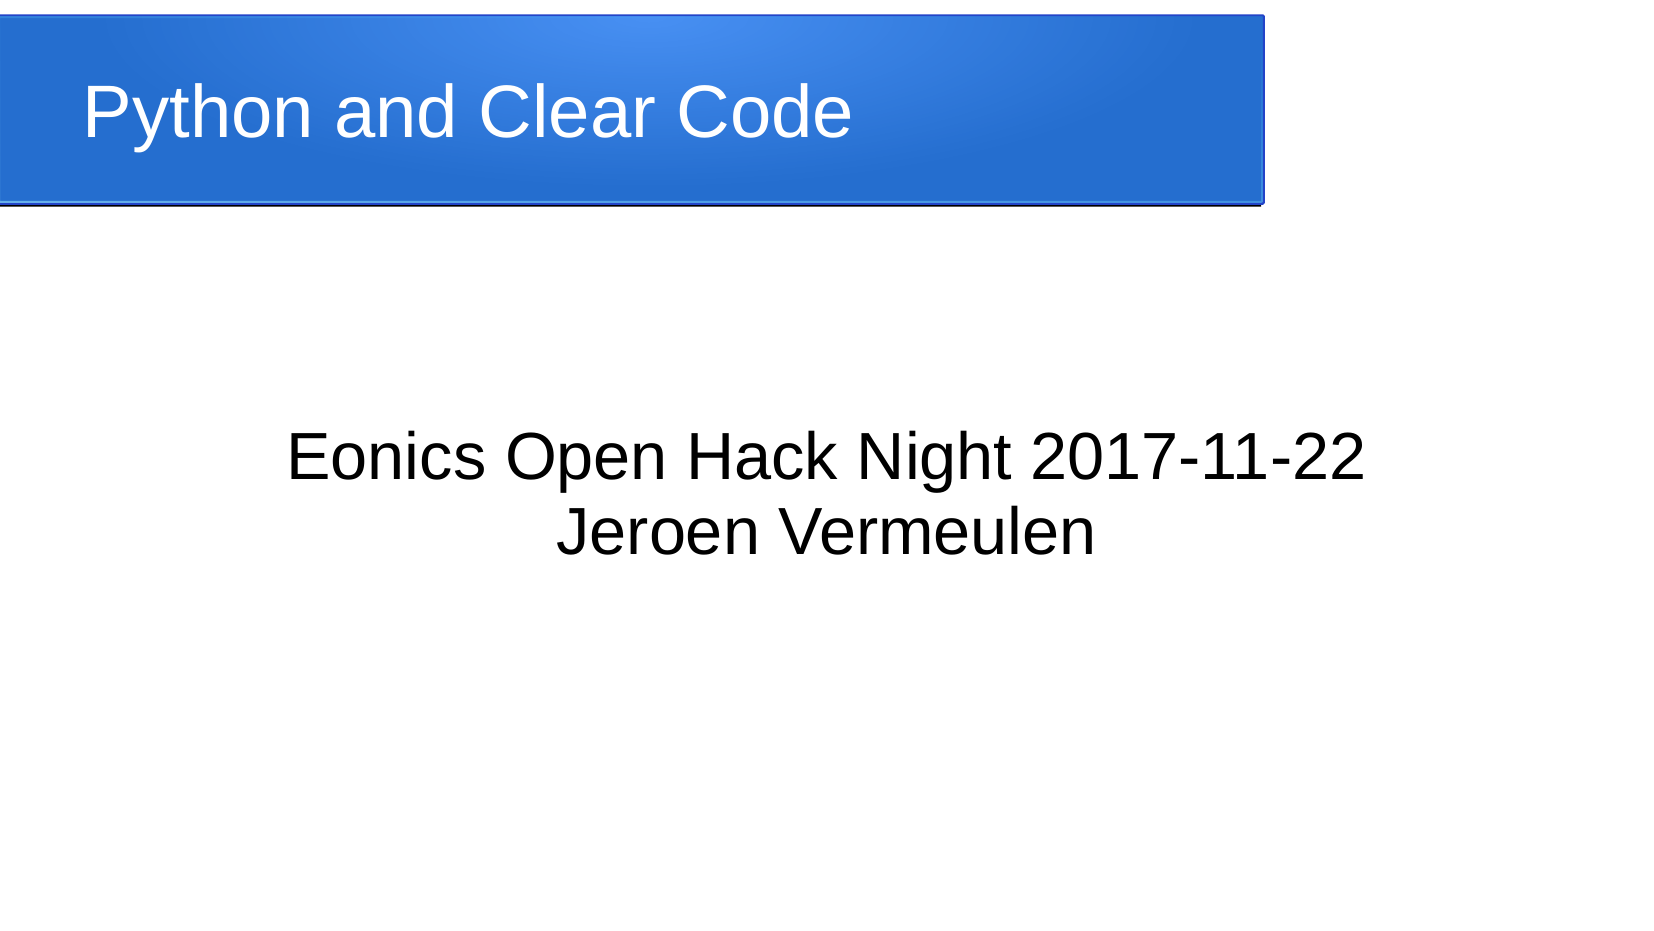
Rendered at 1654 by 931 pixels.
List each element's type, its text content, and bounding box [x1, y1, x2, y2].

subtitle Eonics Open Hack Night 2017-11-22 Jeroen Vermeulen [82, 224, 1571, 764]
title Python and Clear Code [82, 35, 1235, 189]
